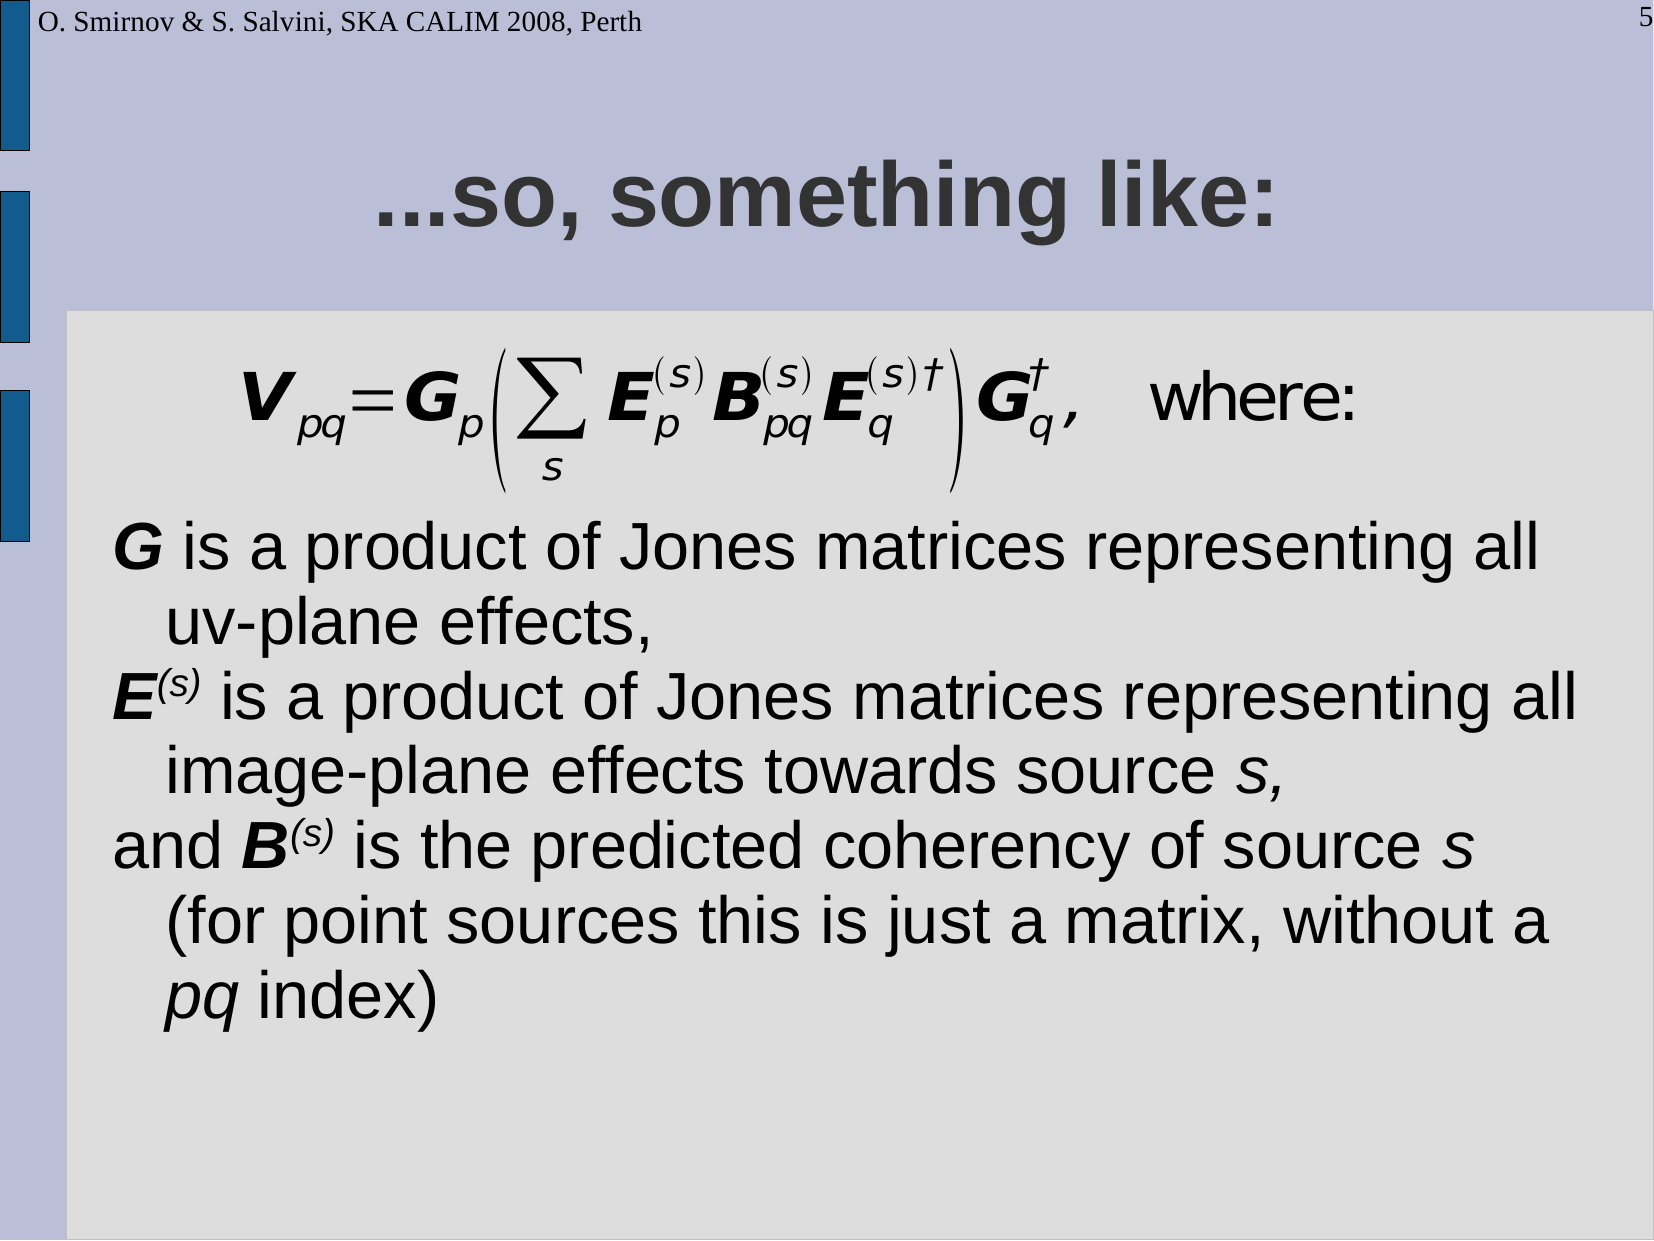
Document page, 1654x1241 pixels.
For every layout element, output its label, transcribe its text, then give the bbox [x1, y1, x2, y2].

list G is a product of Jones matrices representing all uv-plane effects, E(s) is a product of Jones matrices representing all image-plane effects towards source s, and B(s) is the predicted coherency of source s (for point sources this is just a matrix, without a pq index) [94, 509, 1592, 1131]
chart [231, 344, 1366, 497]
title ...so, something like: [121, 91, 1534, 299]
